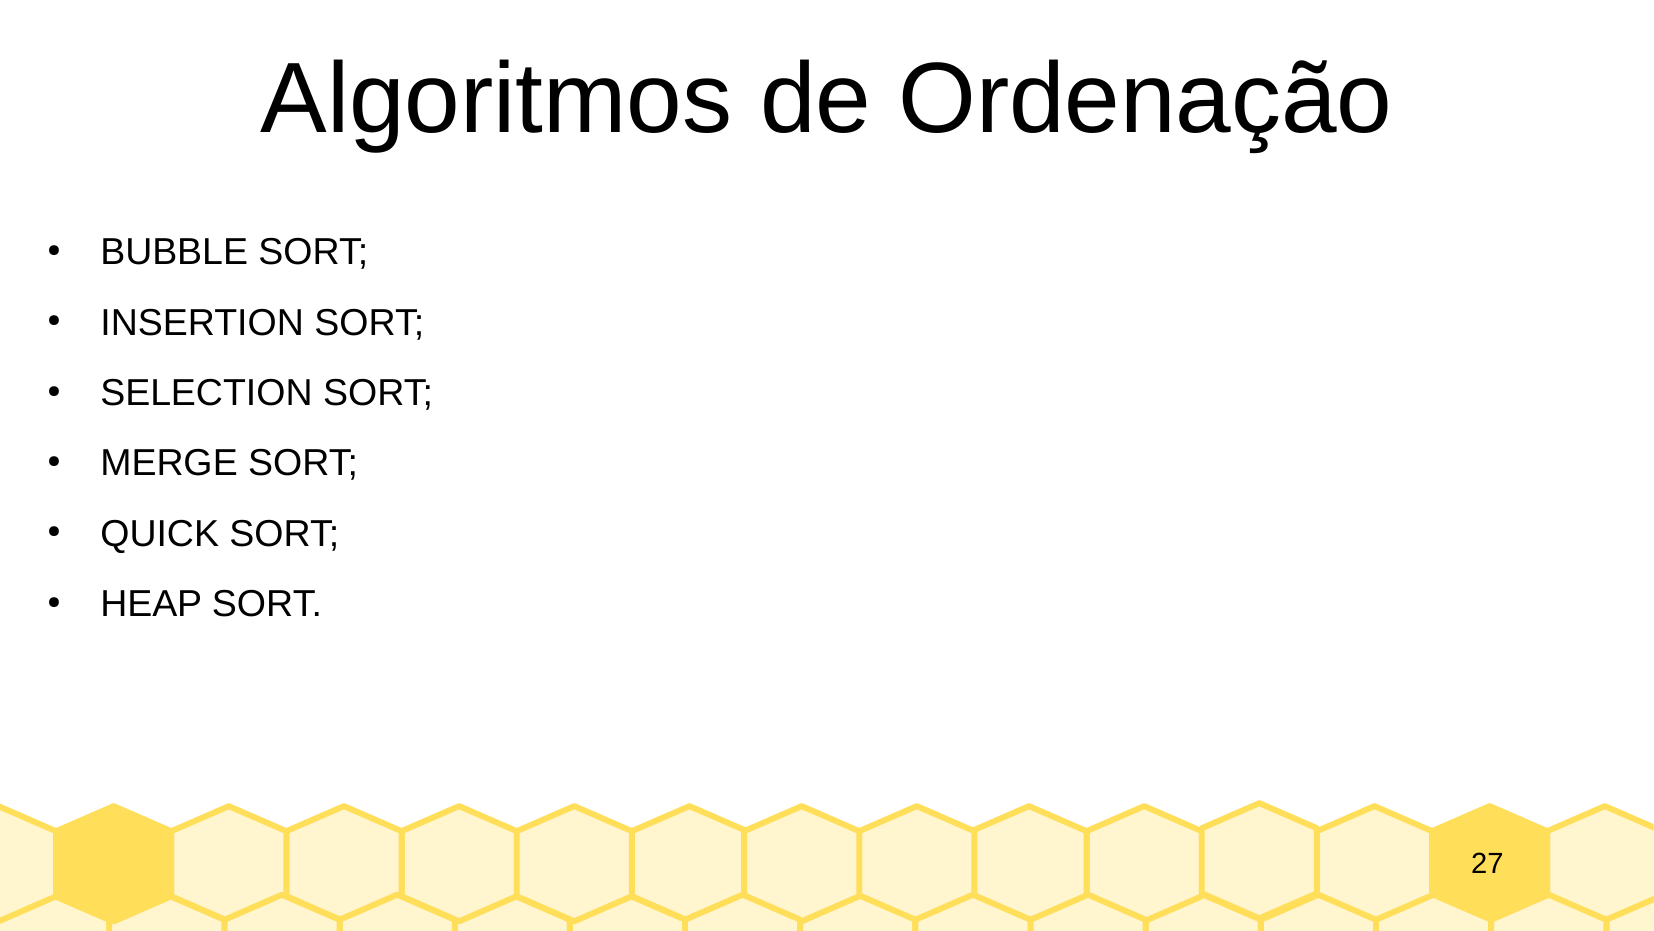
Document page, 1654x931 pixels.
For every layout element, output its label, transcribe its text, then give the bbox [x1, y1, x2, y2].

title Algoritmos de Ordenação [29, 23, 1625, 172]
list BUBBLE SORT; INSERTION SORT; SELECTION SORT; MERGE SORT; QUICK SORT; HEAP SORT. [29, 224, 1625, 798]
